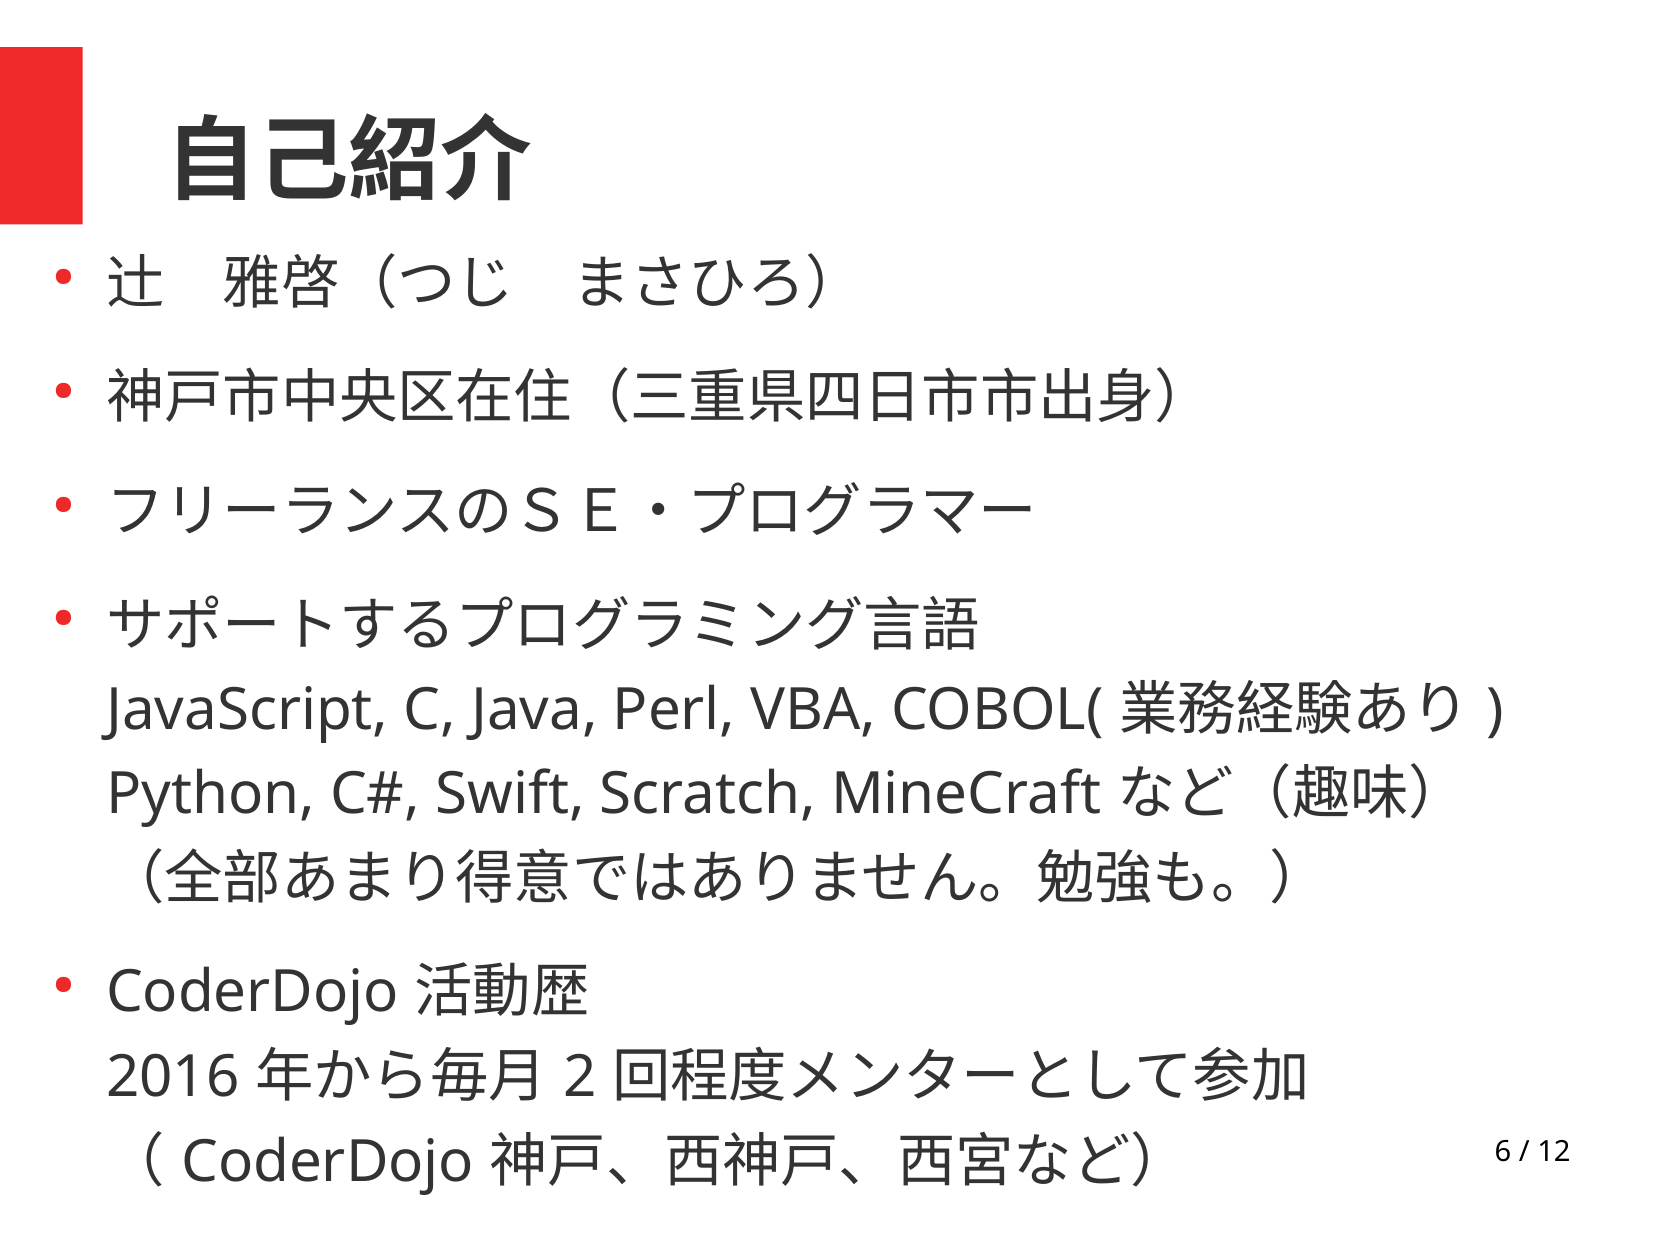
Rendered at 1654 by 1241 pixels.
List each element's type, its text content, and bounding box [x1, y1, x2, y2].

list 辻 雅啓（つじ まさひろ） 神戸市中央区在住（三重県四日市市出身） フリーランスのＳＥ・プログラマー サポートするプログラミング言語 JavaScript, C, Java, Perl, VBA, COBOL(業務経験あり) Python, C#, Swift, Scratch, MineCraftなど（趣味） （全部あまり得意ではありません。勉強も。） CoderDojo活動歴 2016年から毎月2回程度メンターとして参加（CoderDojo神戸、西神戸、西宮など） みなさんもお願いします [35, 236, 1583, 1217]
title 自己紹介 [118, 49, 1571, 236]
